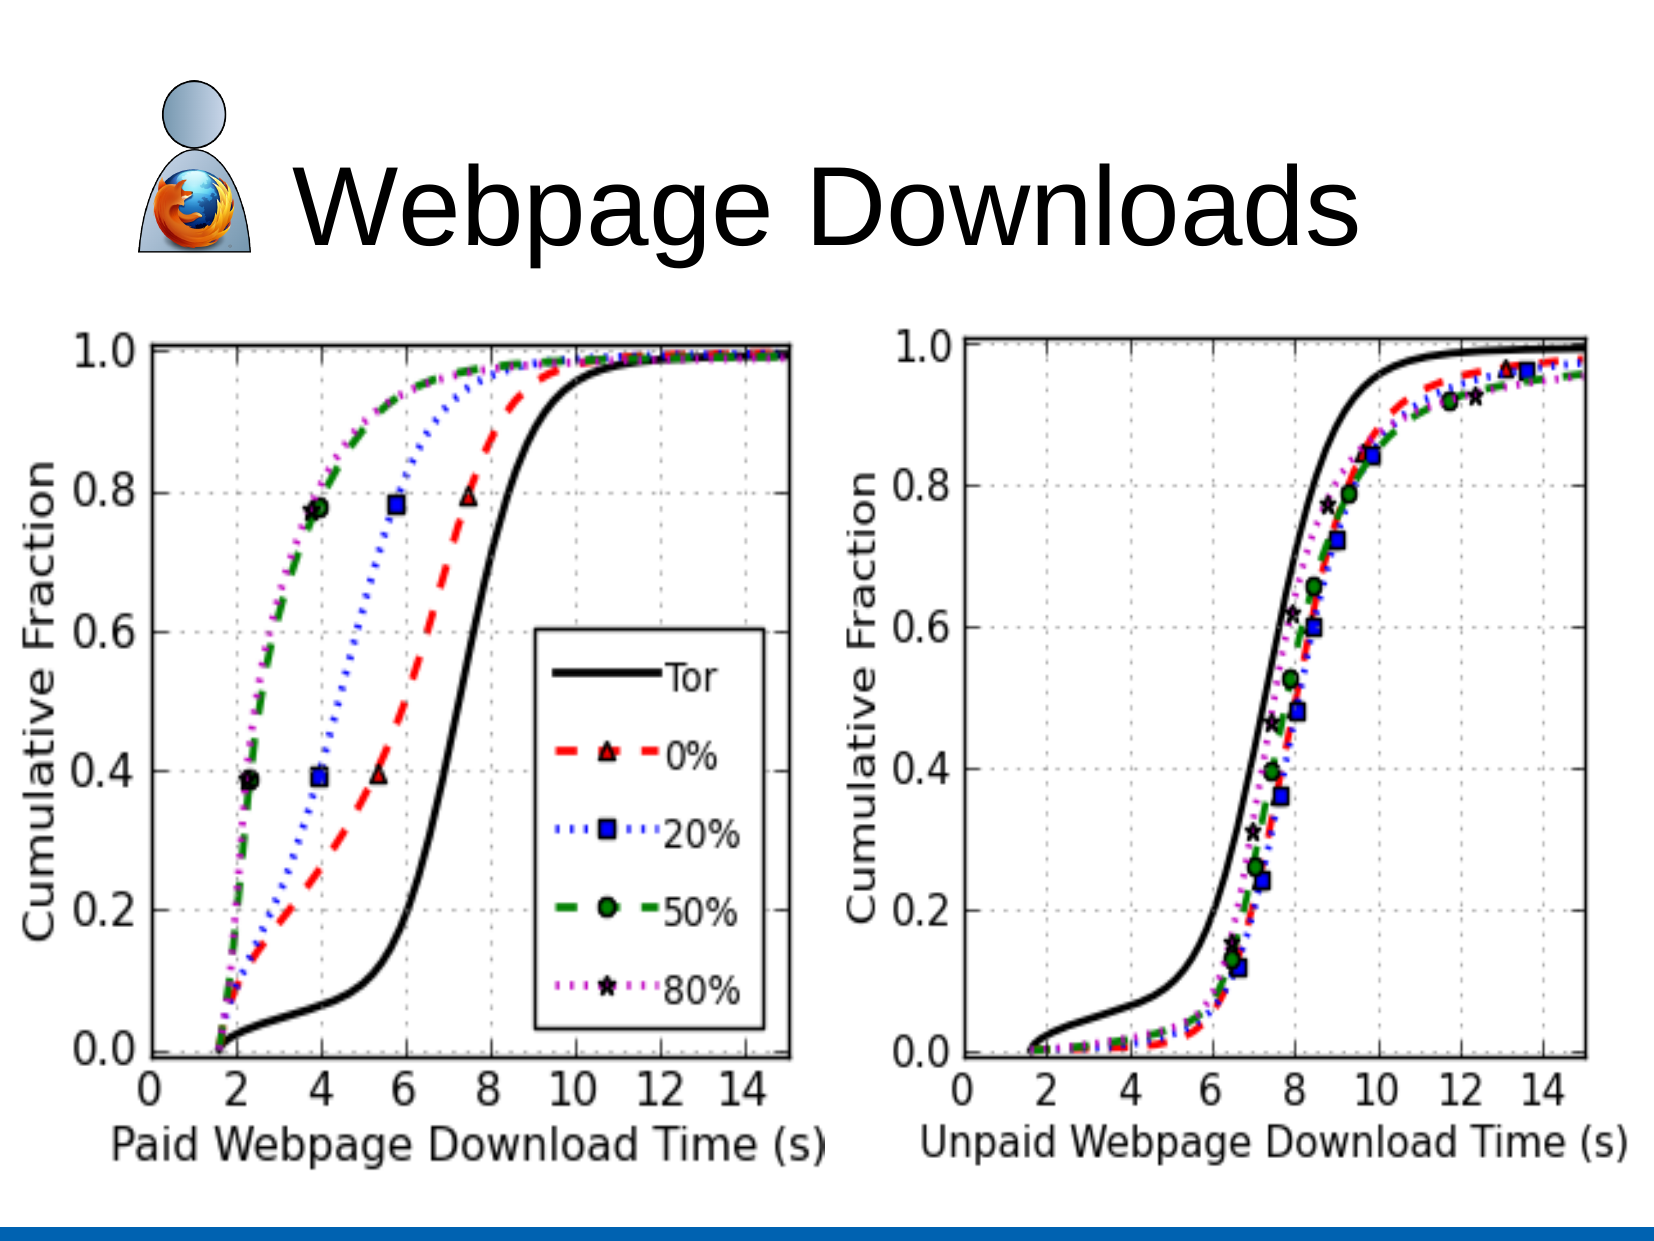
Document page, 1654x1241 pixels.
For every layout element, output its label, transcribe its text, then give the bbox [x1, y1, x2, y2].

title Webpage Downloads [121, 102, 1533, 311]
picture [138, 80, 251, 256]
picture [831, 311, 1632, 1177]
picture [8, 290, 825, 1176]
